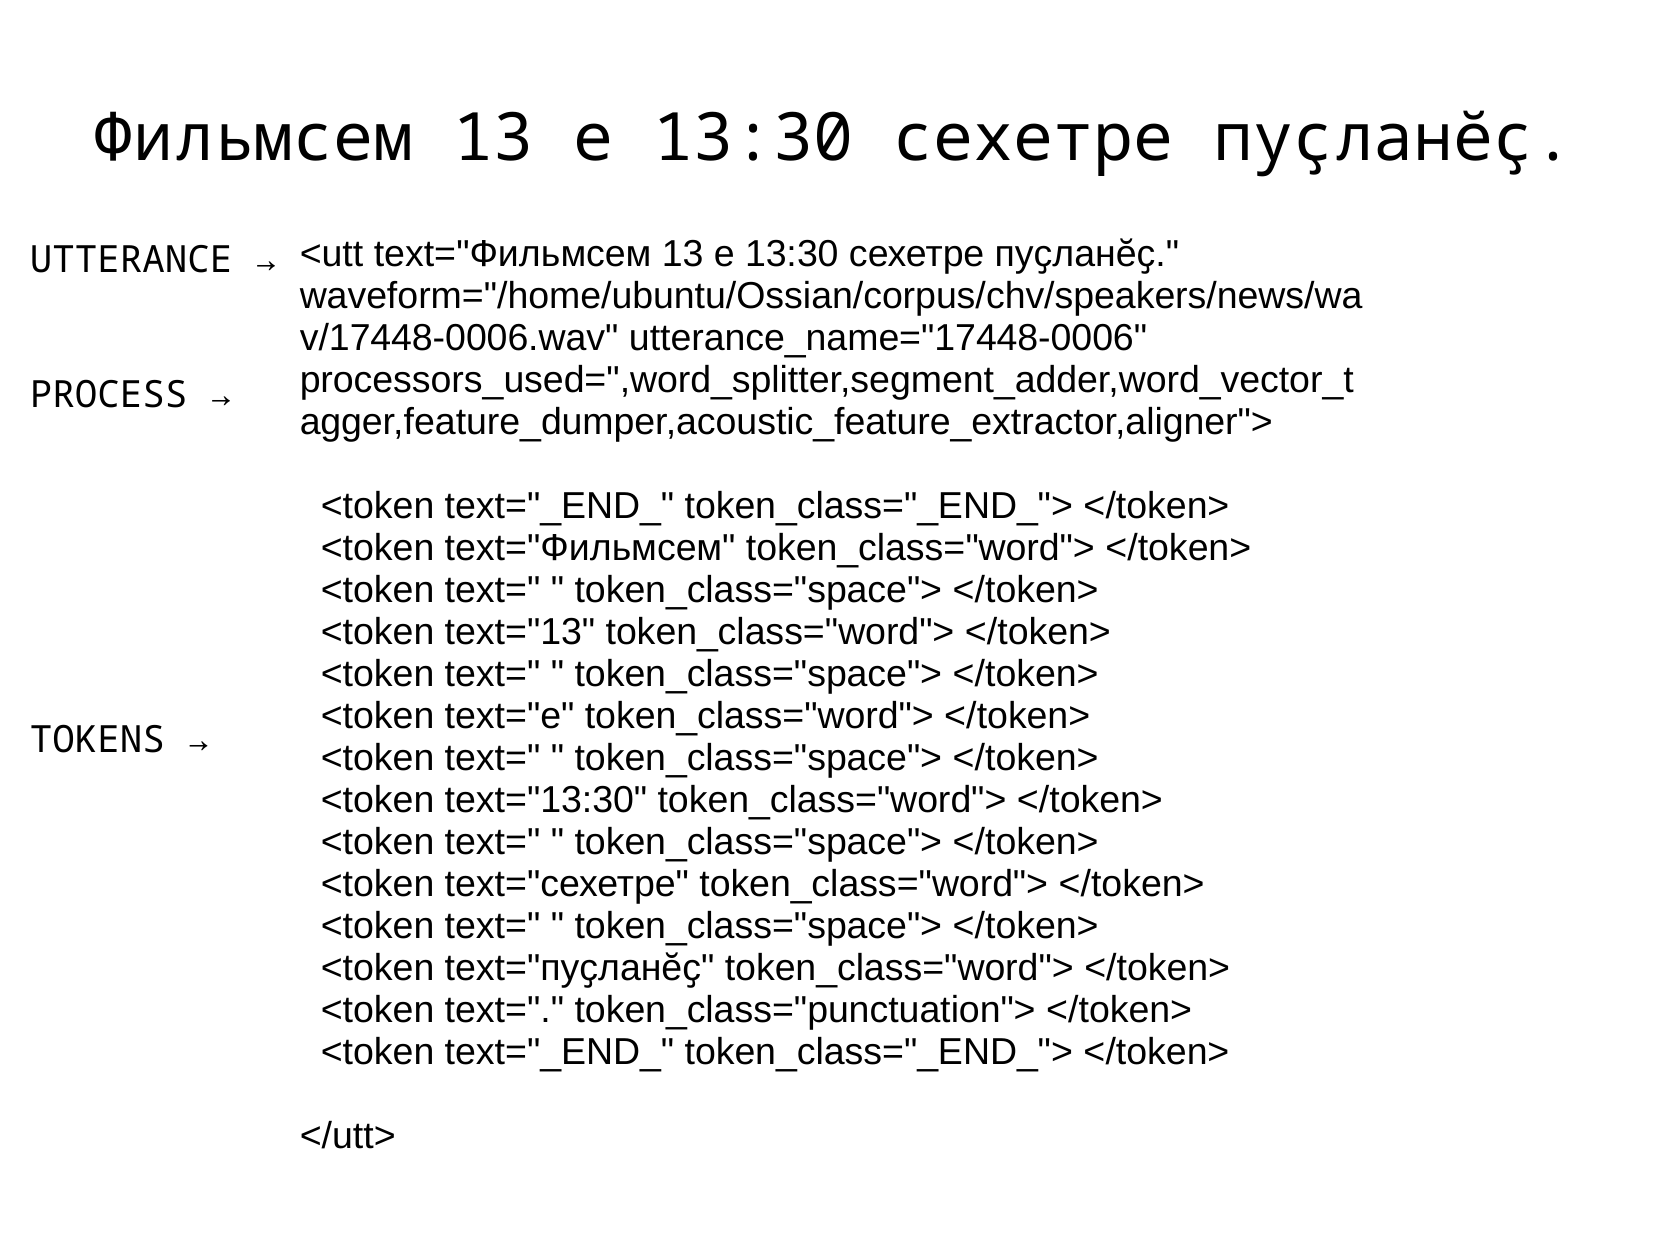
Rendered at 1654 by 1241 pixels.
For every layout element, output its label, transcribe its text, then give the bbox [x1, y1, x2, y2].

text_box TOKENS → [15, 705, 256, 806]
text_box PROCESS → [15, 360, 256, 461]
text_box UTTERANCE → [15, 225, 301, 369]
text_box <utt text="Фильмсем 13 е 13:30 сехетре пуҫланӗҫ." waveform="/home/ubuntu/Ossian/corpus/chv/speakers/news/wav/17448-0006.wav" utterance_name="17448-0006" processors_used=",word_splitter,segment_adder,word_vector_tagger,feature_dumper,acoustic_feature_extractor,aligner"> <token text="_END_" token_class="_END_"> </token> <token text="Фильмсем" token_class="word"> </token> <token text=" " token_class="space"> </token> <token text="13" token_class="word"> </token> <token text=" " token_class="space"> </token> <token text="е" token_class="word"> </token> <token text=" " token_class="space"> </token> <token text="13:30" token_class="word"> </token> <token text=" " token_class="space"> </token> <token text="сехетре" token_class="word"> </token> <token text=" " token_class="space"> </token> <token text="пуҫланӗҫ" token_class="word"> </token> <token text="." token_class="punctuation"> </token> <token text="_END_" token_class="_END_"> </token> </utt> [285, 248, 1381, 1241]
text_box Фильмсем 13 е 13:30 сехетре пуҫланӗҫ. [78, 81, 1594, 248]
